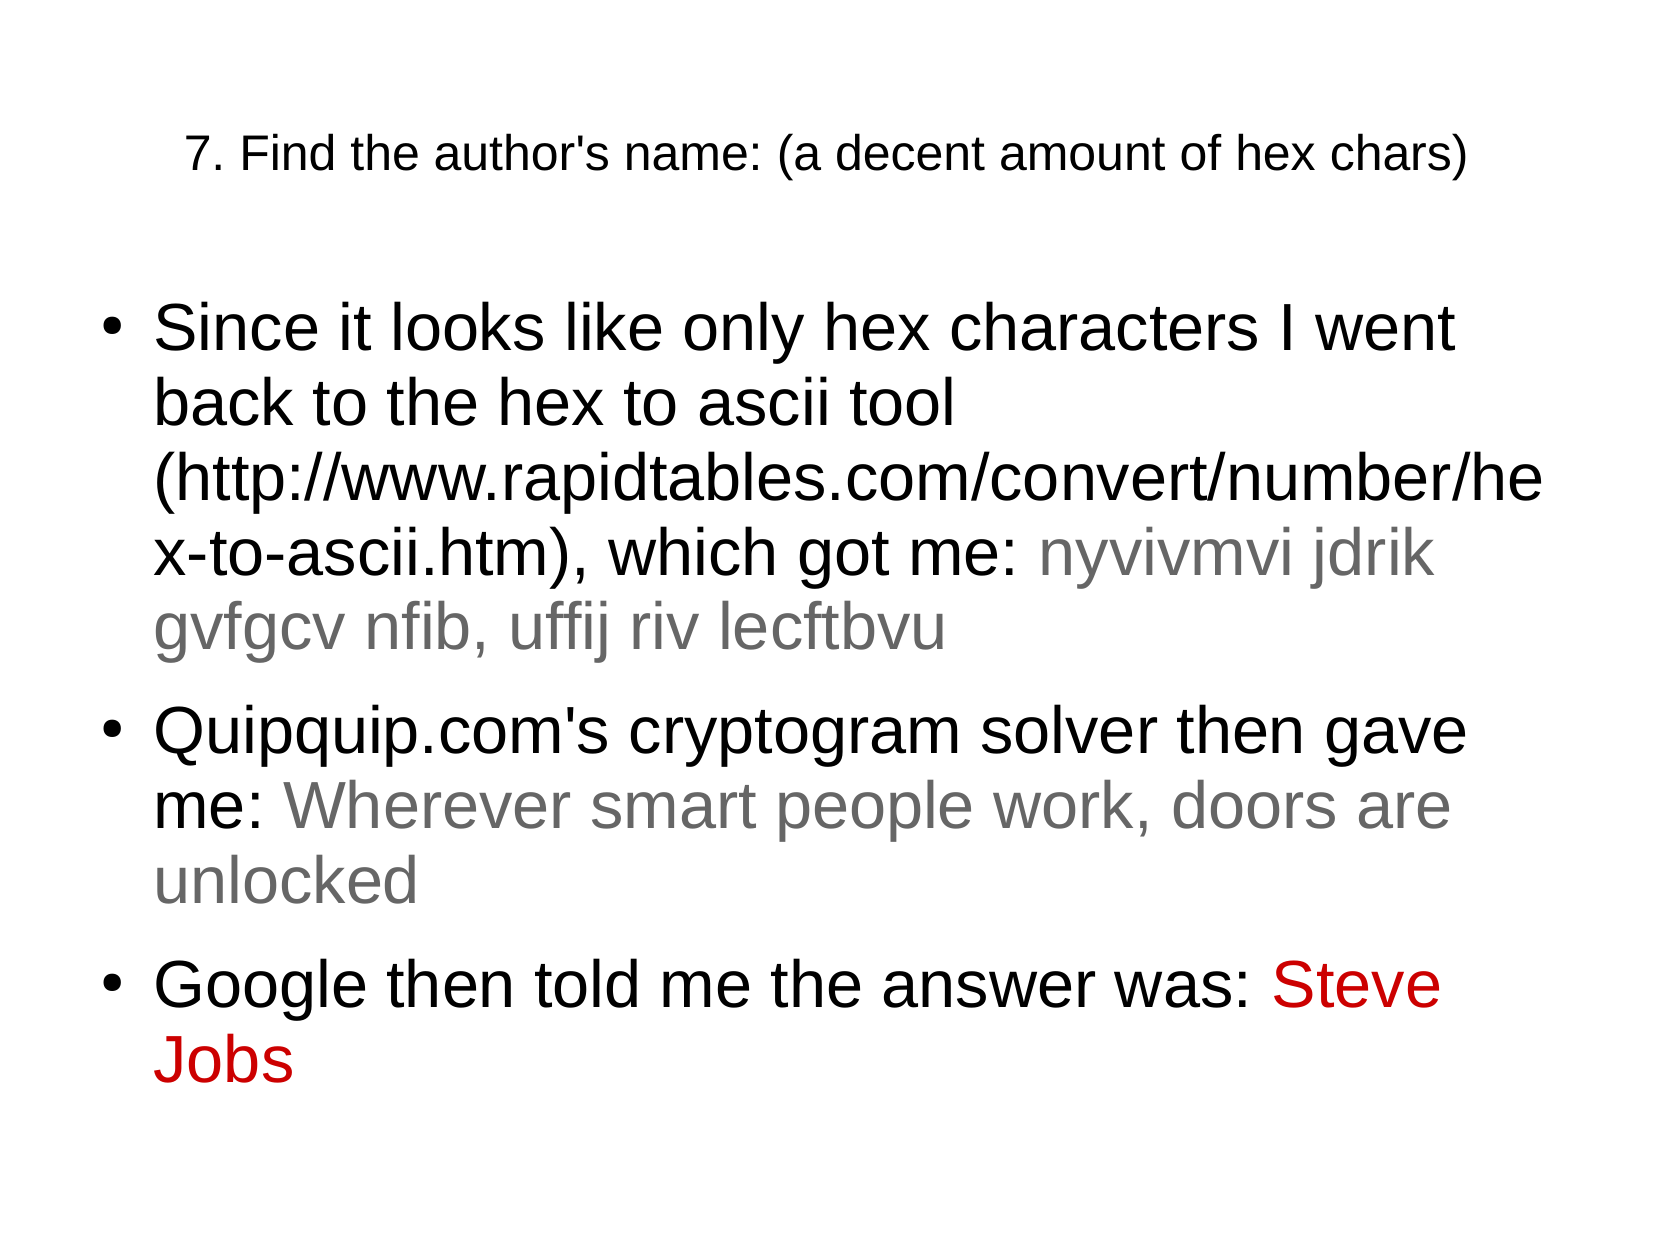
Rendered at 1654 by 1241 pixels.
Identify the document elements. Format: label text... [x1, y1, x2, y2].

title 7. Find the author's name: (a decent amount of hex chars) [82, 49, 1571, 257]
list Since it looks like only hex characters I went back to the hex to ascii tool (http://www.rapidtables.com/convert/number/hex-to-ascii.htm), which got me: nyvivmvi jdrik gvfgcv nfib, uffij riv lecftbvu Quipquip.com's cryptogram solver then gave me: Wherever smart people work, doors are unlocked Google then told me the answer was: Steve Jobs [82, 290, 1571, 1186]
